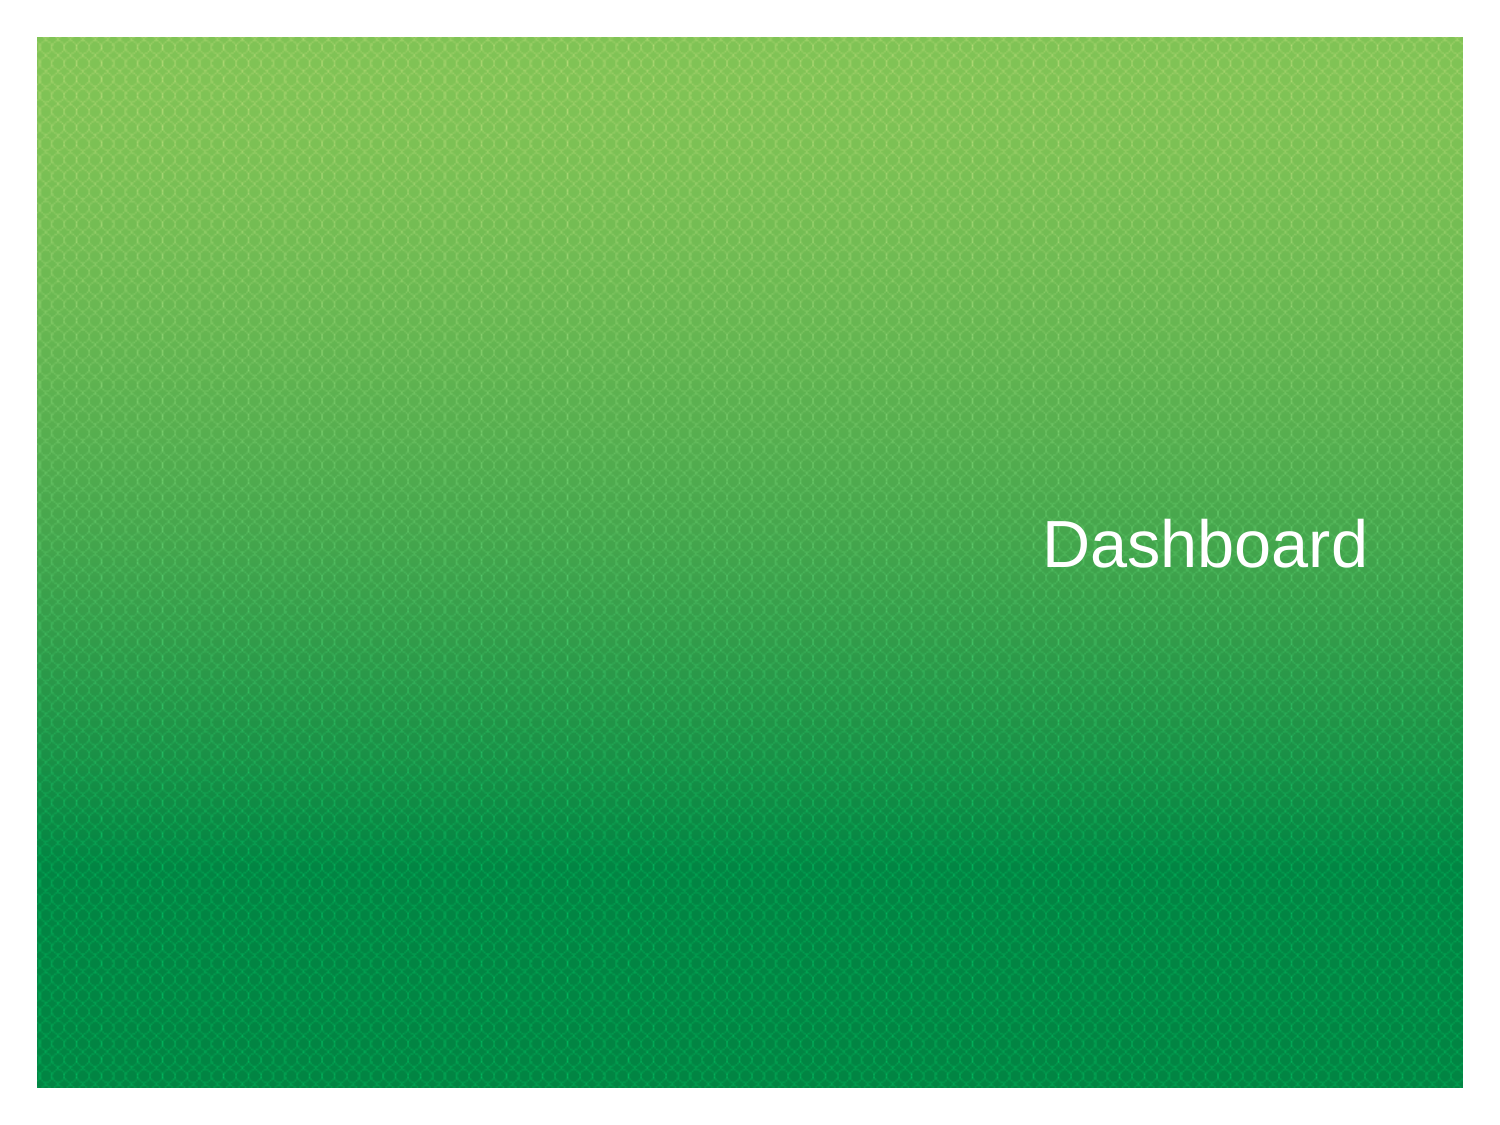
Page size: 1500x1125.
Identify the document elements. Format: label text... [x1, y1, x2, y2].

title Dashboard [135, 450, 1369, 638]
picture [37, 37, 1463, 1088]
